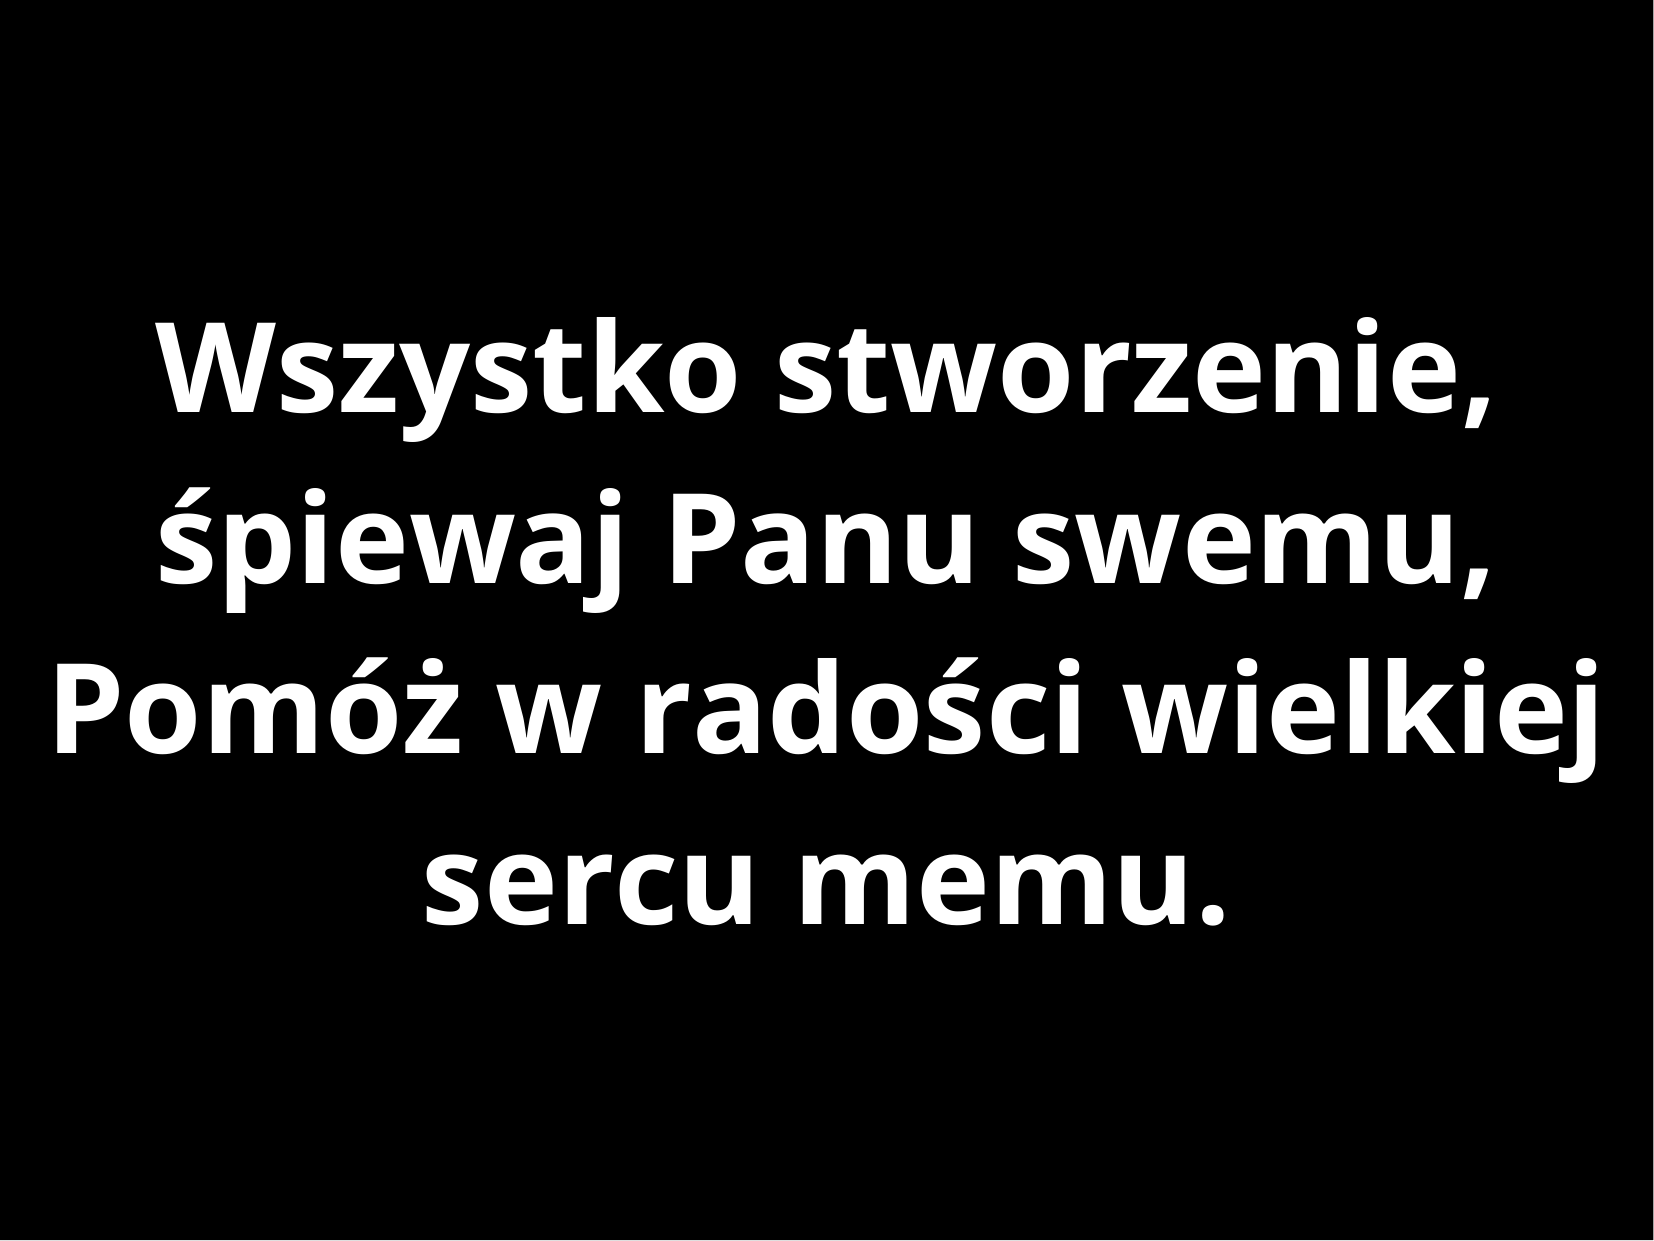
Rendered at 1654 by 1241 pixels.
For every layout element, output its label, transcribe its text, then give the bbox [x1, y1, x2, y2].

title Wszystko stworzenie, śpiewaj Panu swemu, Pomóż w radości wielkiej sercu memu. [0, 0, 1654, 1241]
